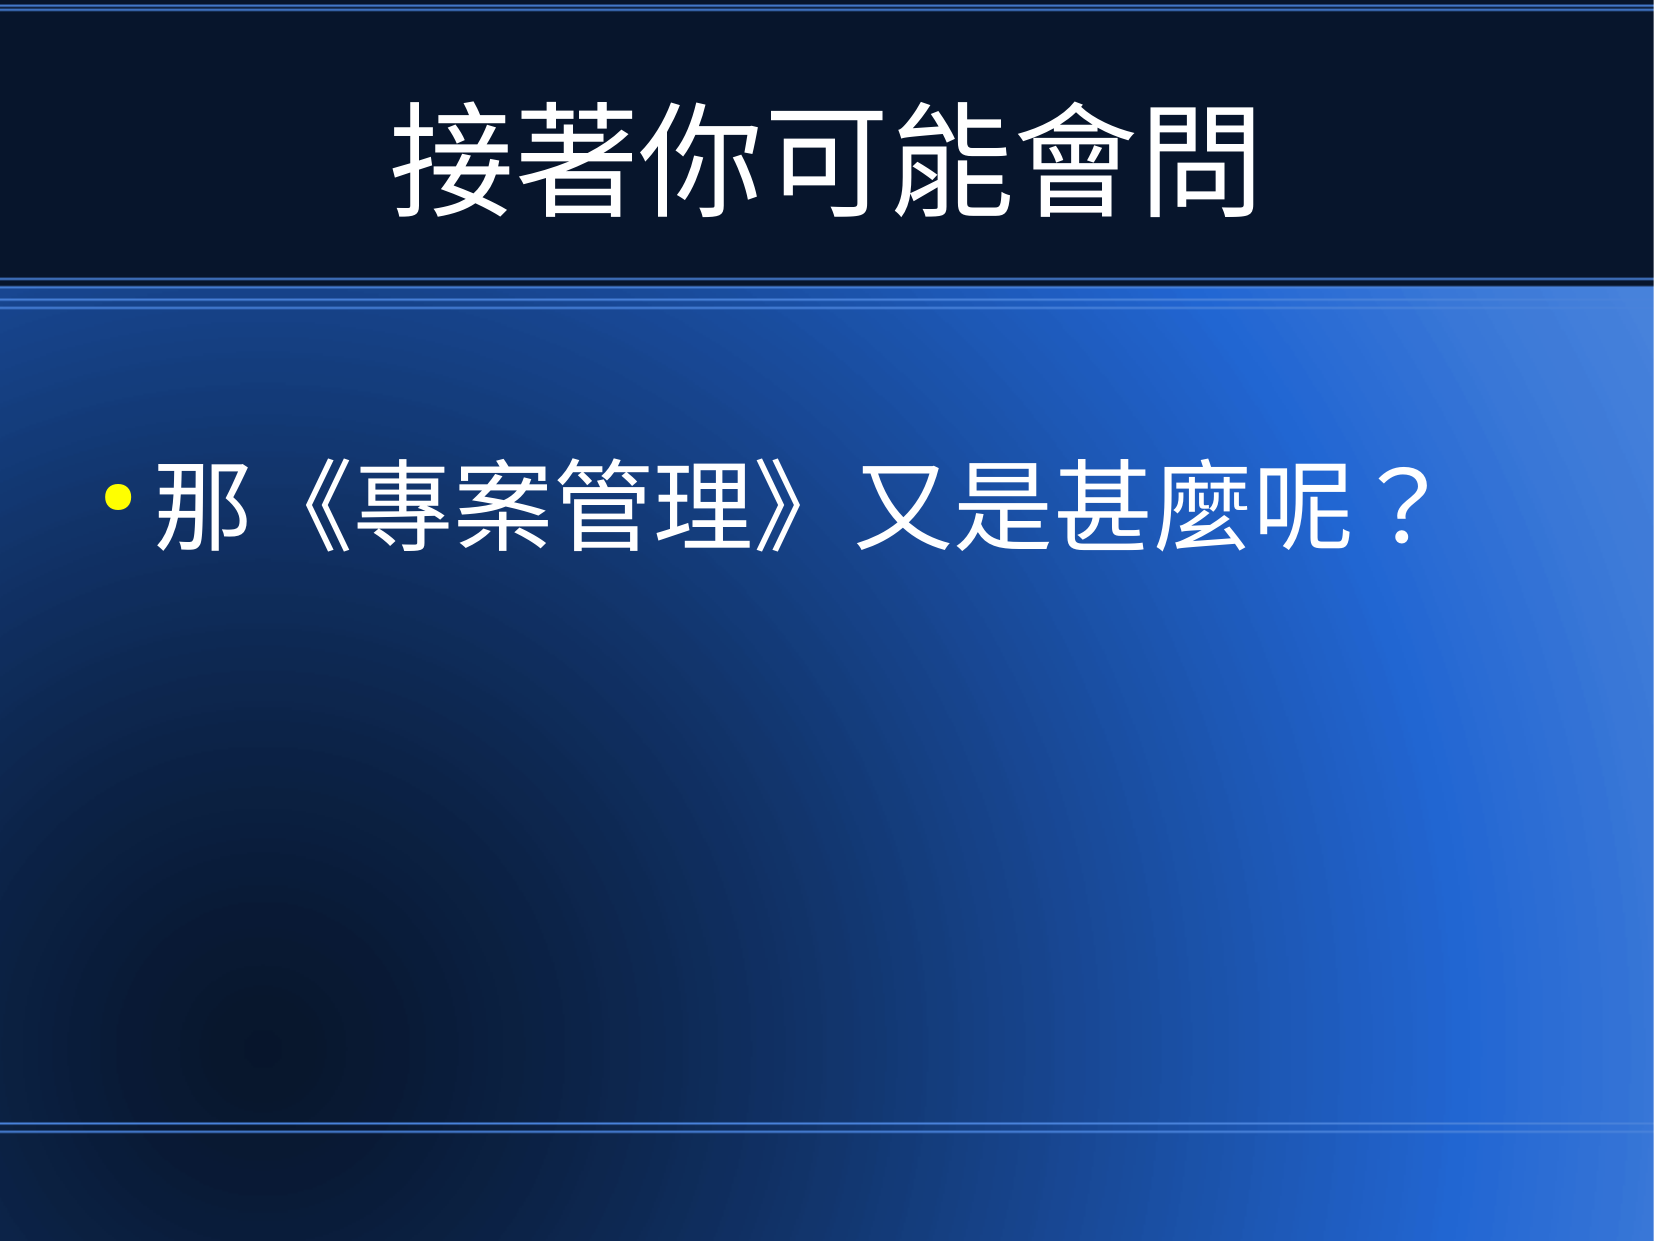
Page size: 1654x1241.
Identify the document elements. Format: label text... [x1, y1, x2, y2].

title 接著你可能會問 [82, 49, 1571, 257]
list 那《專案管理》又是甚麼呢？ [82, 355, 1571, 1241]
picture [0, 0, 1654, 1241]
